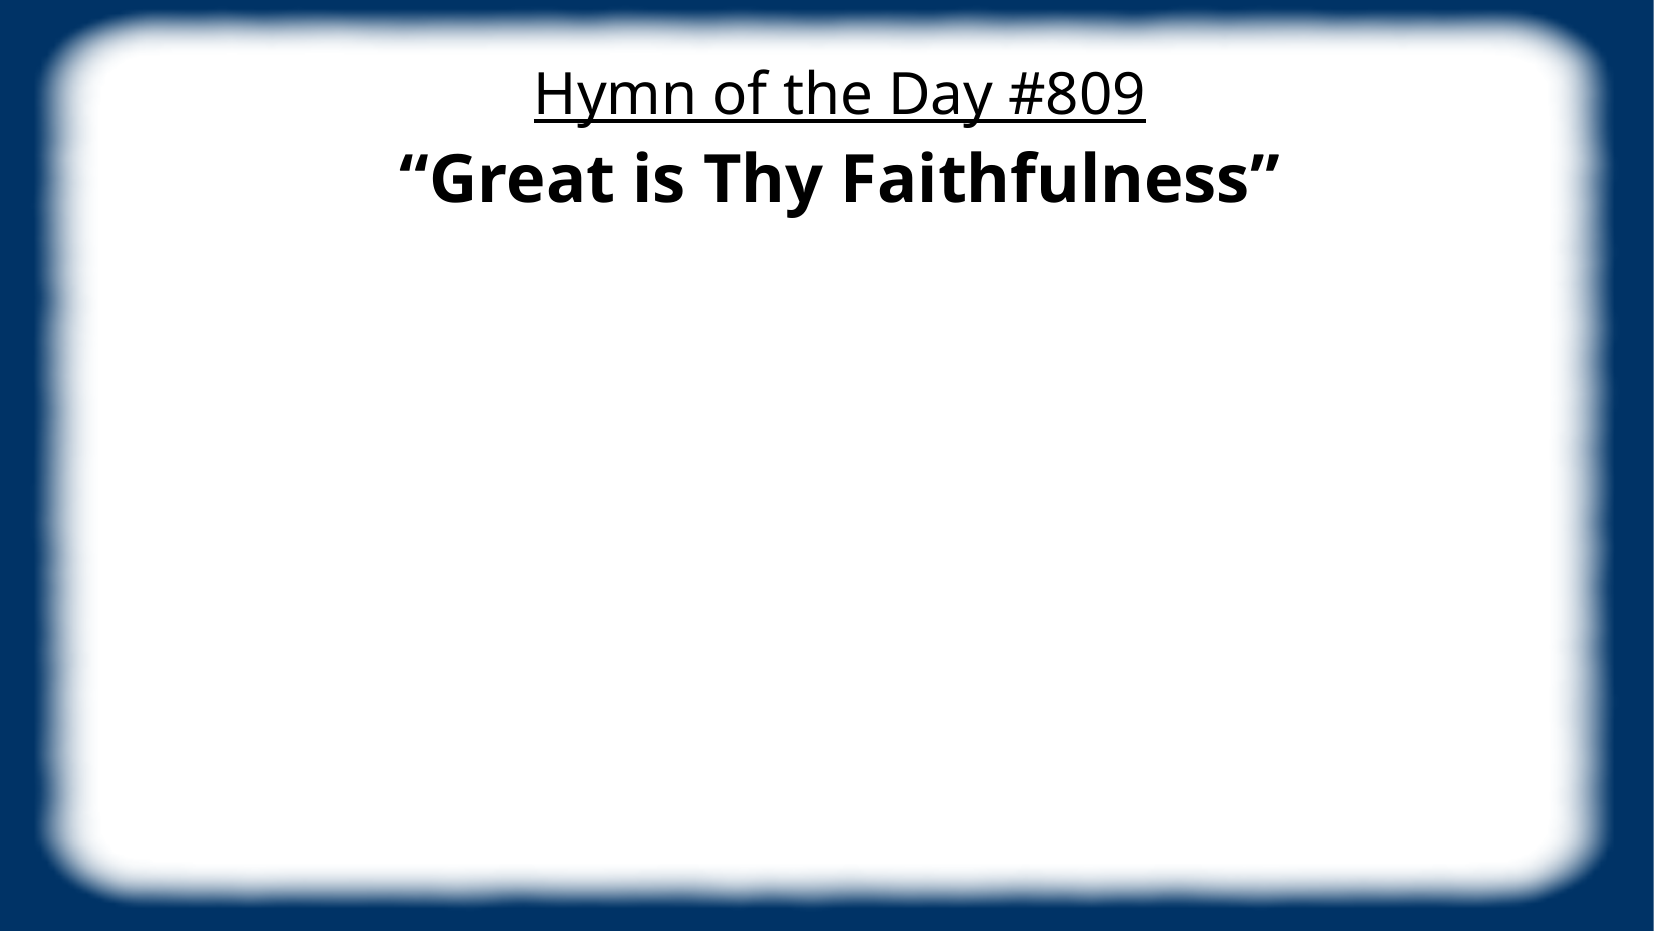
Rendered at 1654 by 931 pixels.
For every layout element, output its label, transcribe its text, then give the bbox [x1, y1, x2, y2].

text_box Hymn of the Day #809 “Great is Thy Faithfulness” [150, 45, 1531, 226]
picture [0, 0, 1654, 931]
